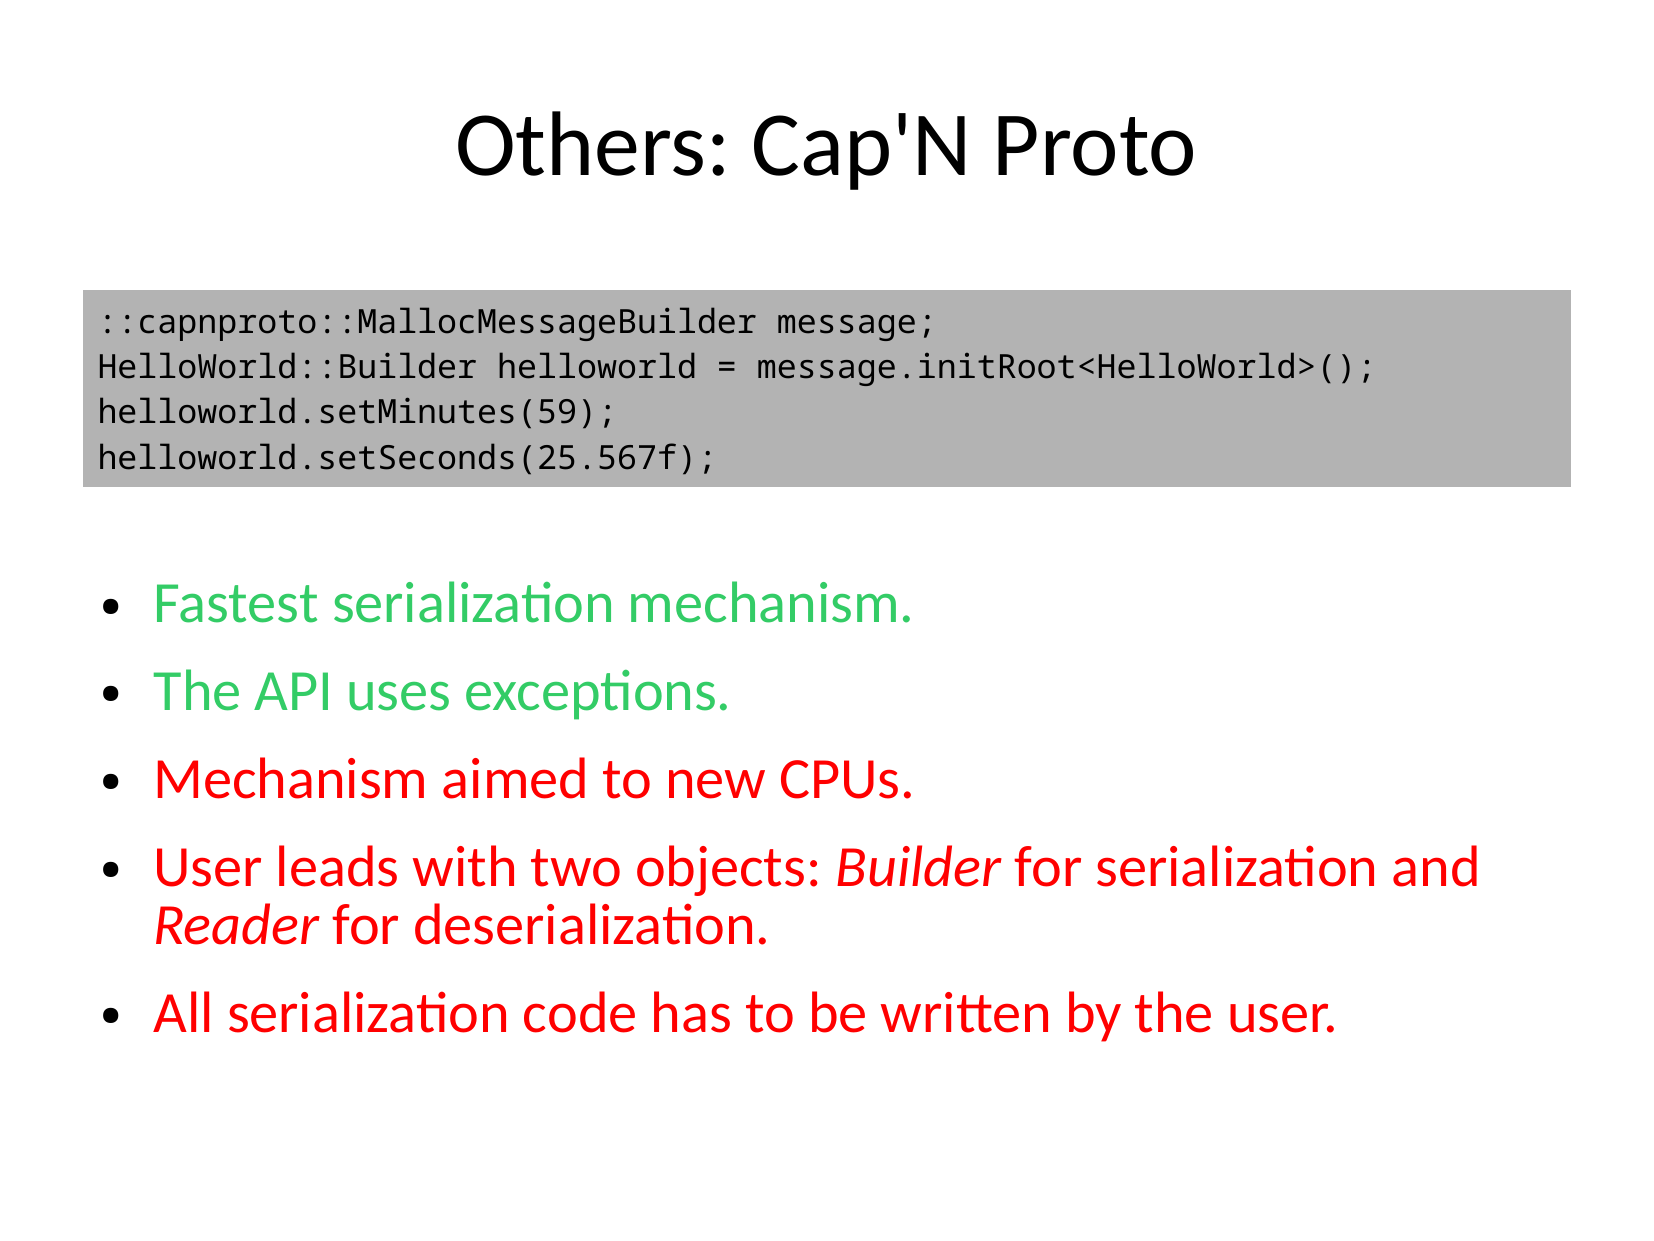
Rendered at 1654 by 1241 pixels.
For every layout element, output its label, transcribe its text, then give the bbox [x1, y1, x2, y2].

title Others: Cap'N Proto [82, 49, 1571, 257]
list Fastest serialization mechanism. The API uses exceptions. Mechanism aimed to new CPUs. User leads with two objects: Builder for serialization and Reader for deserialization. All serialization code has to be written by the user. [82, 578, 1571, 1146]
table_header ::capnproto::MallocMessageBuilder message; HelloWorld::Builder helloworld = message.initRoot<HelloWorld>(); helloworld.setMinutes(59); helloworld.setSeconds(25.567f); [83, 290, 1571, 487]
